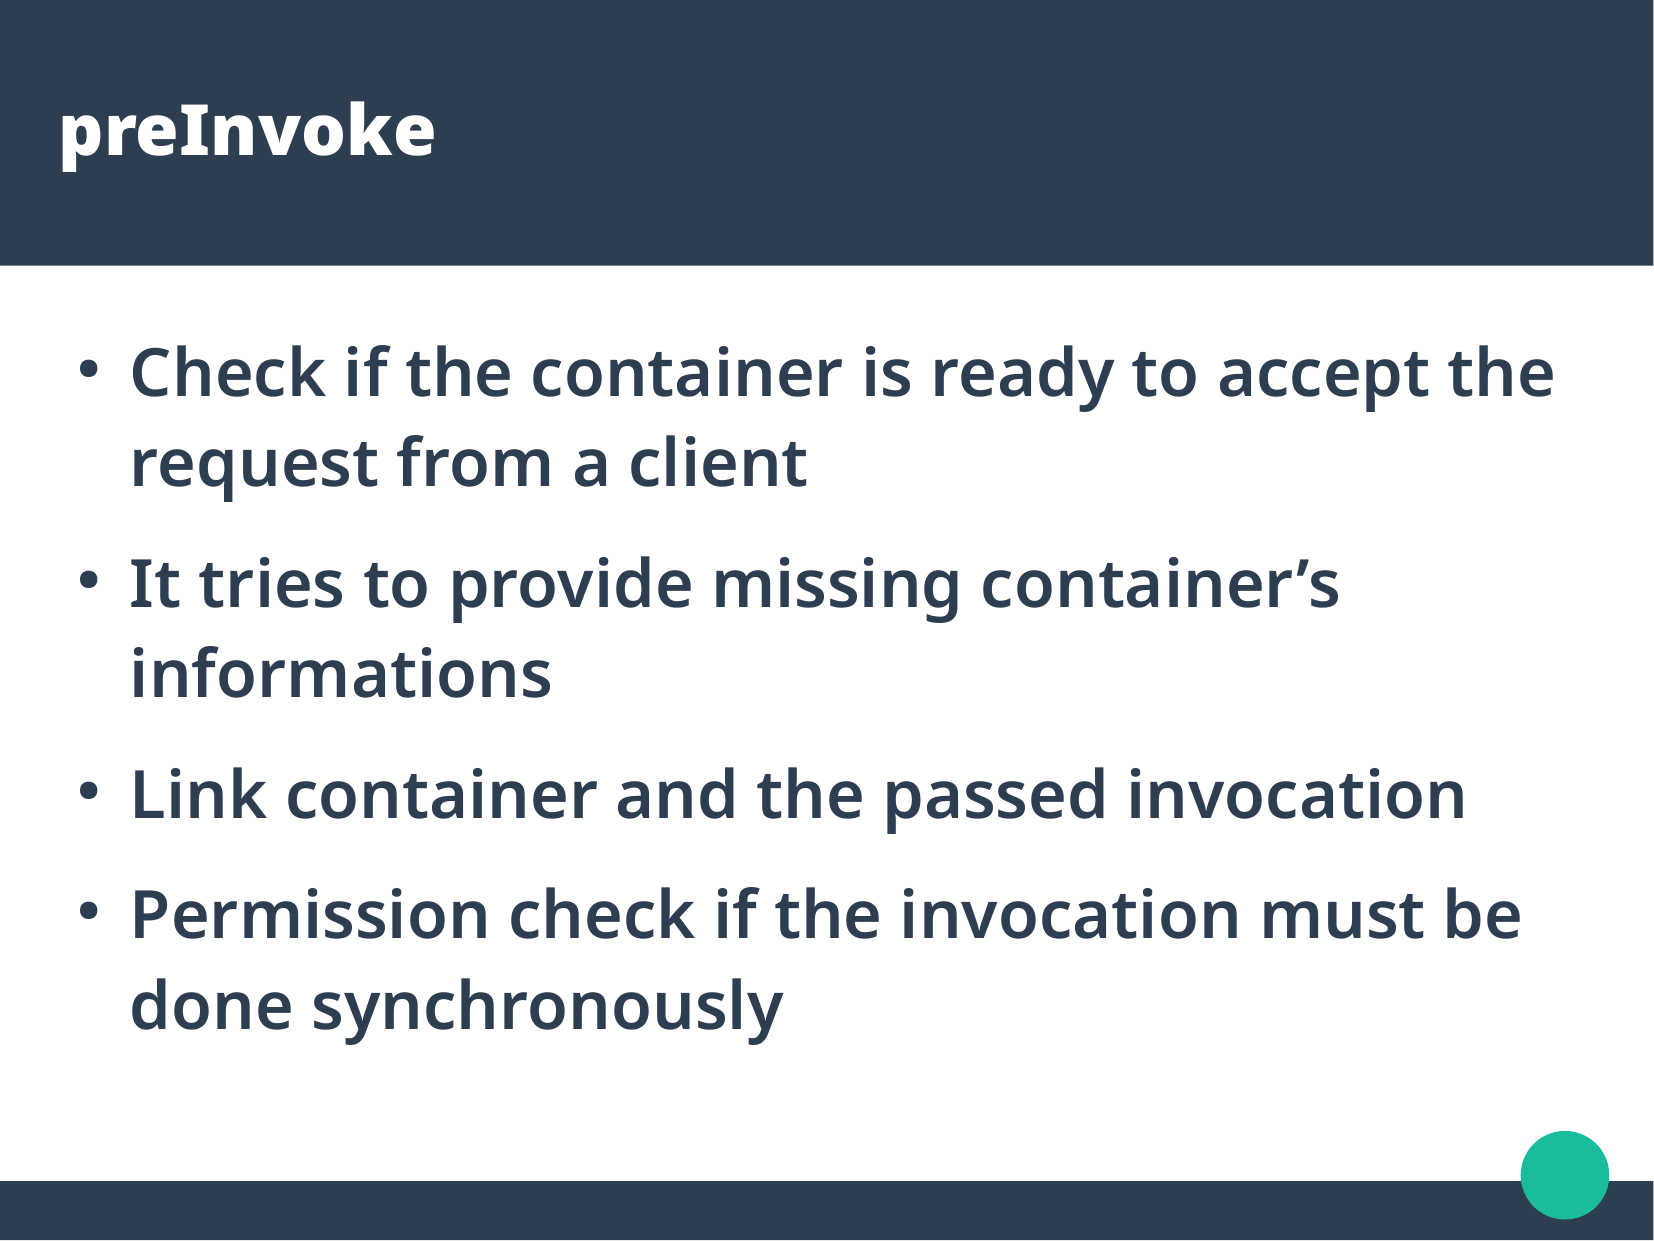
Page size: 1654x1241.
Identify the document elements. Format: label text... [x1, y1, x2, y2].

title preInvoke [59, 49, 1595, 207]
list Check if the container is ready to accept the request from a client It tries to provide missing container’s informations Link container and the passed invocation Permission check if the invocation must be done synchronously [59, 324, 1595, 1152]
